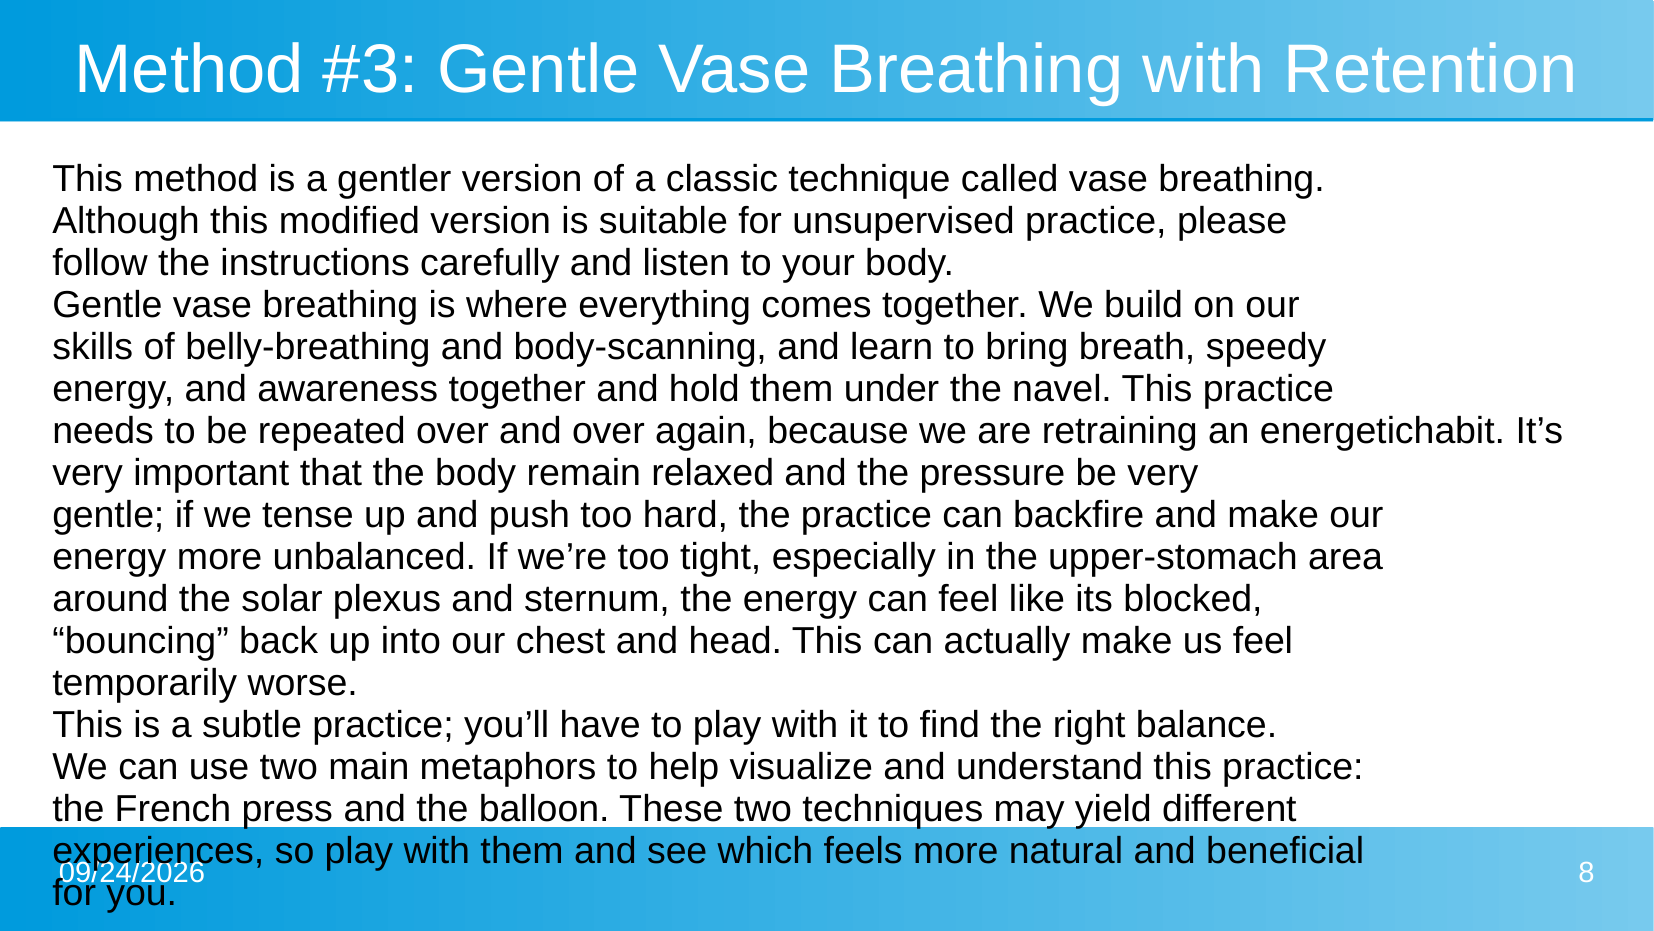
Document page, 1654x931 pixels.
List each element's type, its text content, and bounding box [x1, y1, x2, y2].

text_box This method is a gentler version of a classic technique called vase breathing. Although this modified version is suitable for unsupervised practice, please follow the instructions carefully and listen to your body. Gentle vase breathing is where everything comes together. We build on our skills of belly-breathing and body-scanning, and learn to bring breath, speedy energy, and awareness together and hold them under the navel. This practice needs to be repeated over and over again, because we are retraining an energetichabit. It’s very important that the body remain relaxed and the pressure be very gentle; if we tense up and push too hard, the practice can backfire and make our energy more unbalanced. If we’re too tight, especially in the upper-stomach area around the solar plexus and sternum, the energy can feel like its blocked, “bouncing” back up into our chest and head. This can actually make us feel temporarily worse. This is a subtle practice; you’ll have to play with it to find the right balance. We can use two main metaphors to help visualize and understand this practice: the French press and the balloon. These two techniques may yield different experiences, so play with them and see which feels more natural and beneficial for you. [37, 150, 1613, 921]
title Method #3: Gentle Vase Breathing with Retention [59, 29, 1595, 108]
